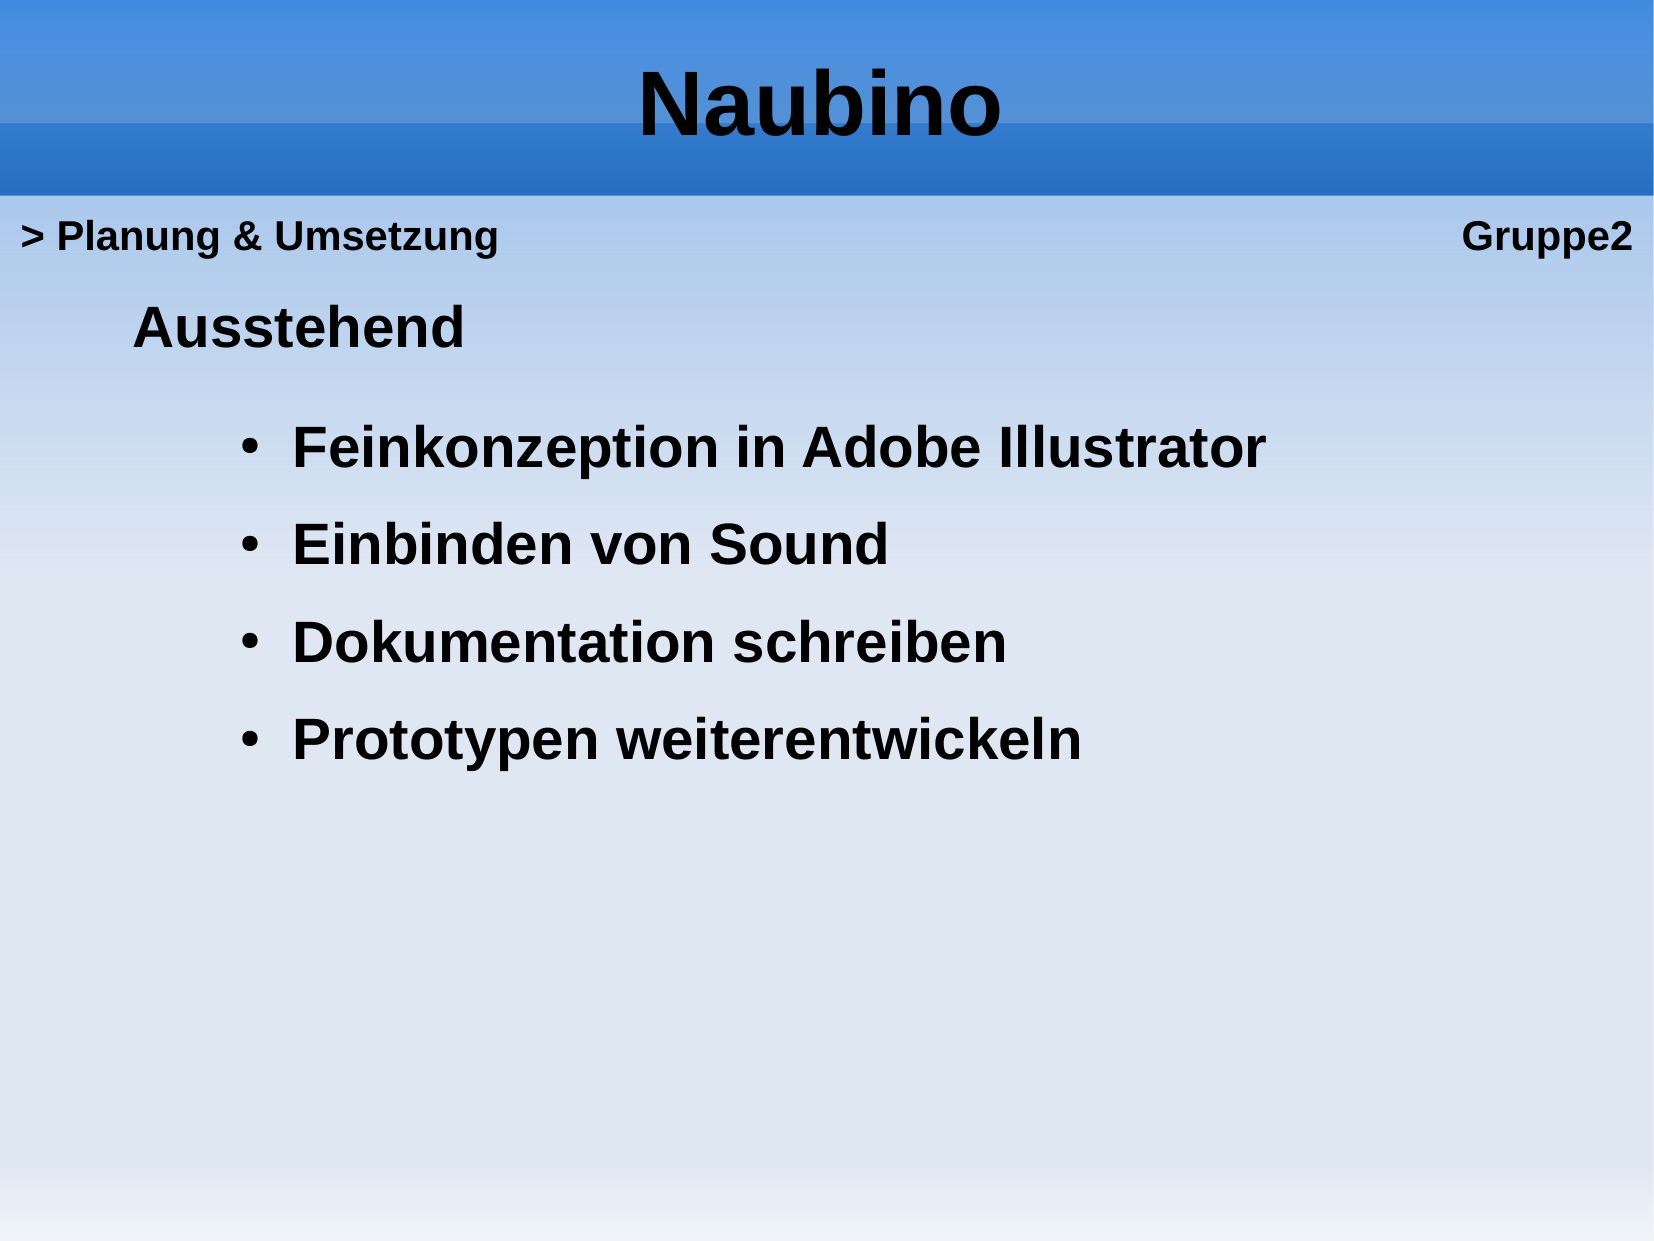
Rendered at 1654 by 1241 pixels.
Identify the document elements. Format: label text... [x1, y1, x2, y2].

text_box Gruppe2 [1446, 205, 1649, 268]
picture [0, 0, 1654, 1241]
text_box Ausstehend [117, 287, 481, 368]
title Naubino [76, 0, 1565, 208]
text_box > Planung & Umsetzung [5, 205, 515, 268]
text_box Feinkonzeption in Adobe Illustrator Einbinden von Sound Dokumentation schreiben Prototypen weiterentwickeln [224, 375, 1284, 748]
